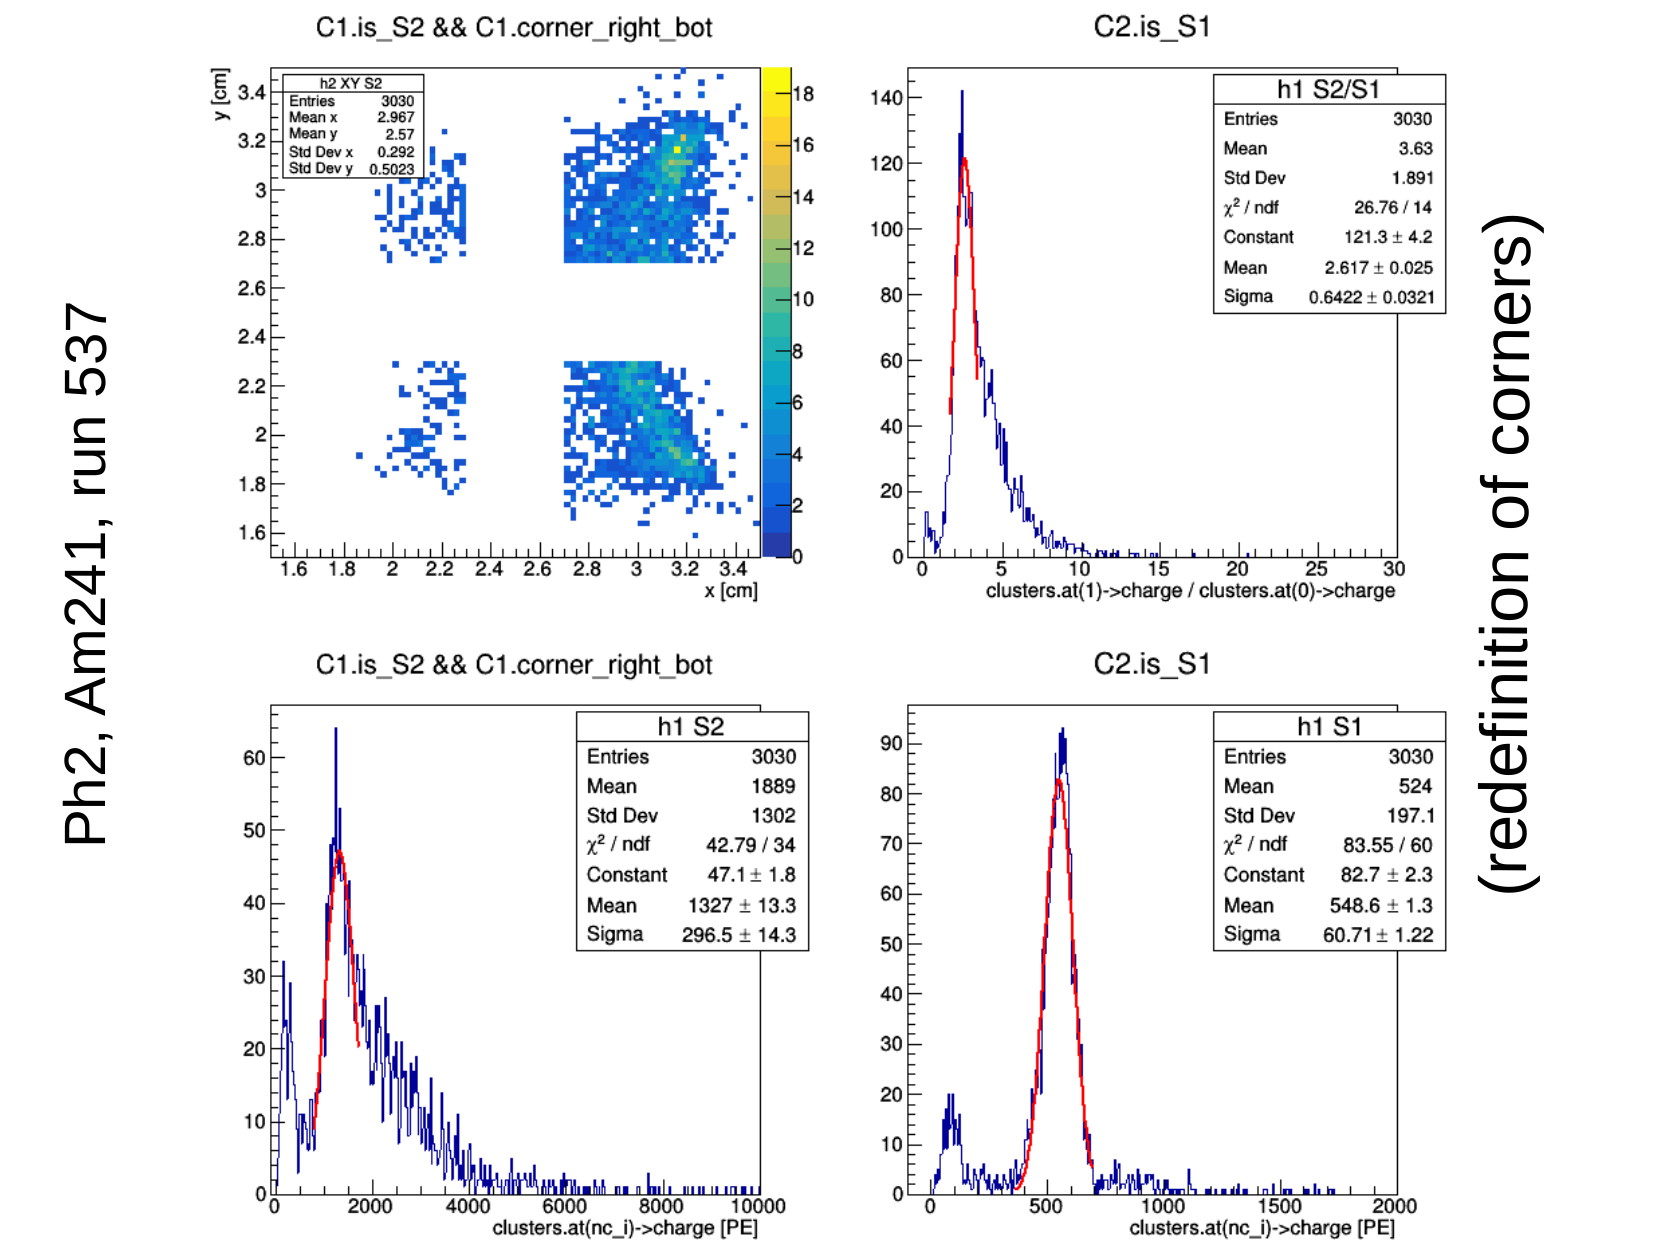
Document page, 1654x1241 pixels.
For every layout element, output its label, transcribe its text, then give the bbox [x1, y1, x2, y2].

text_box Ph2, Am241, run 537 [45, 233, 181, 916]
text_box (redefinition of corners) [1457, 29, 1627, 1081]
picture [206, 3, 1460, 1241]
